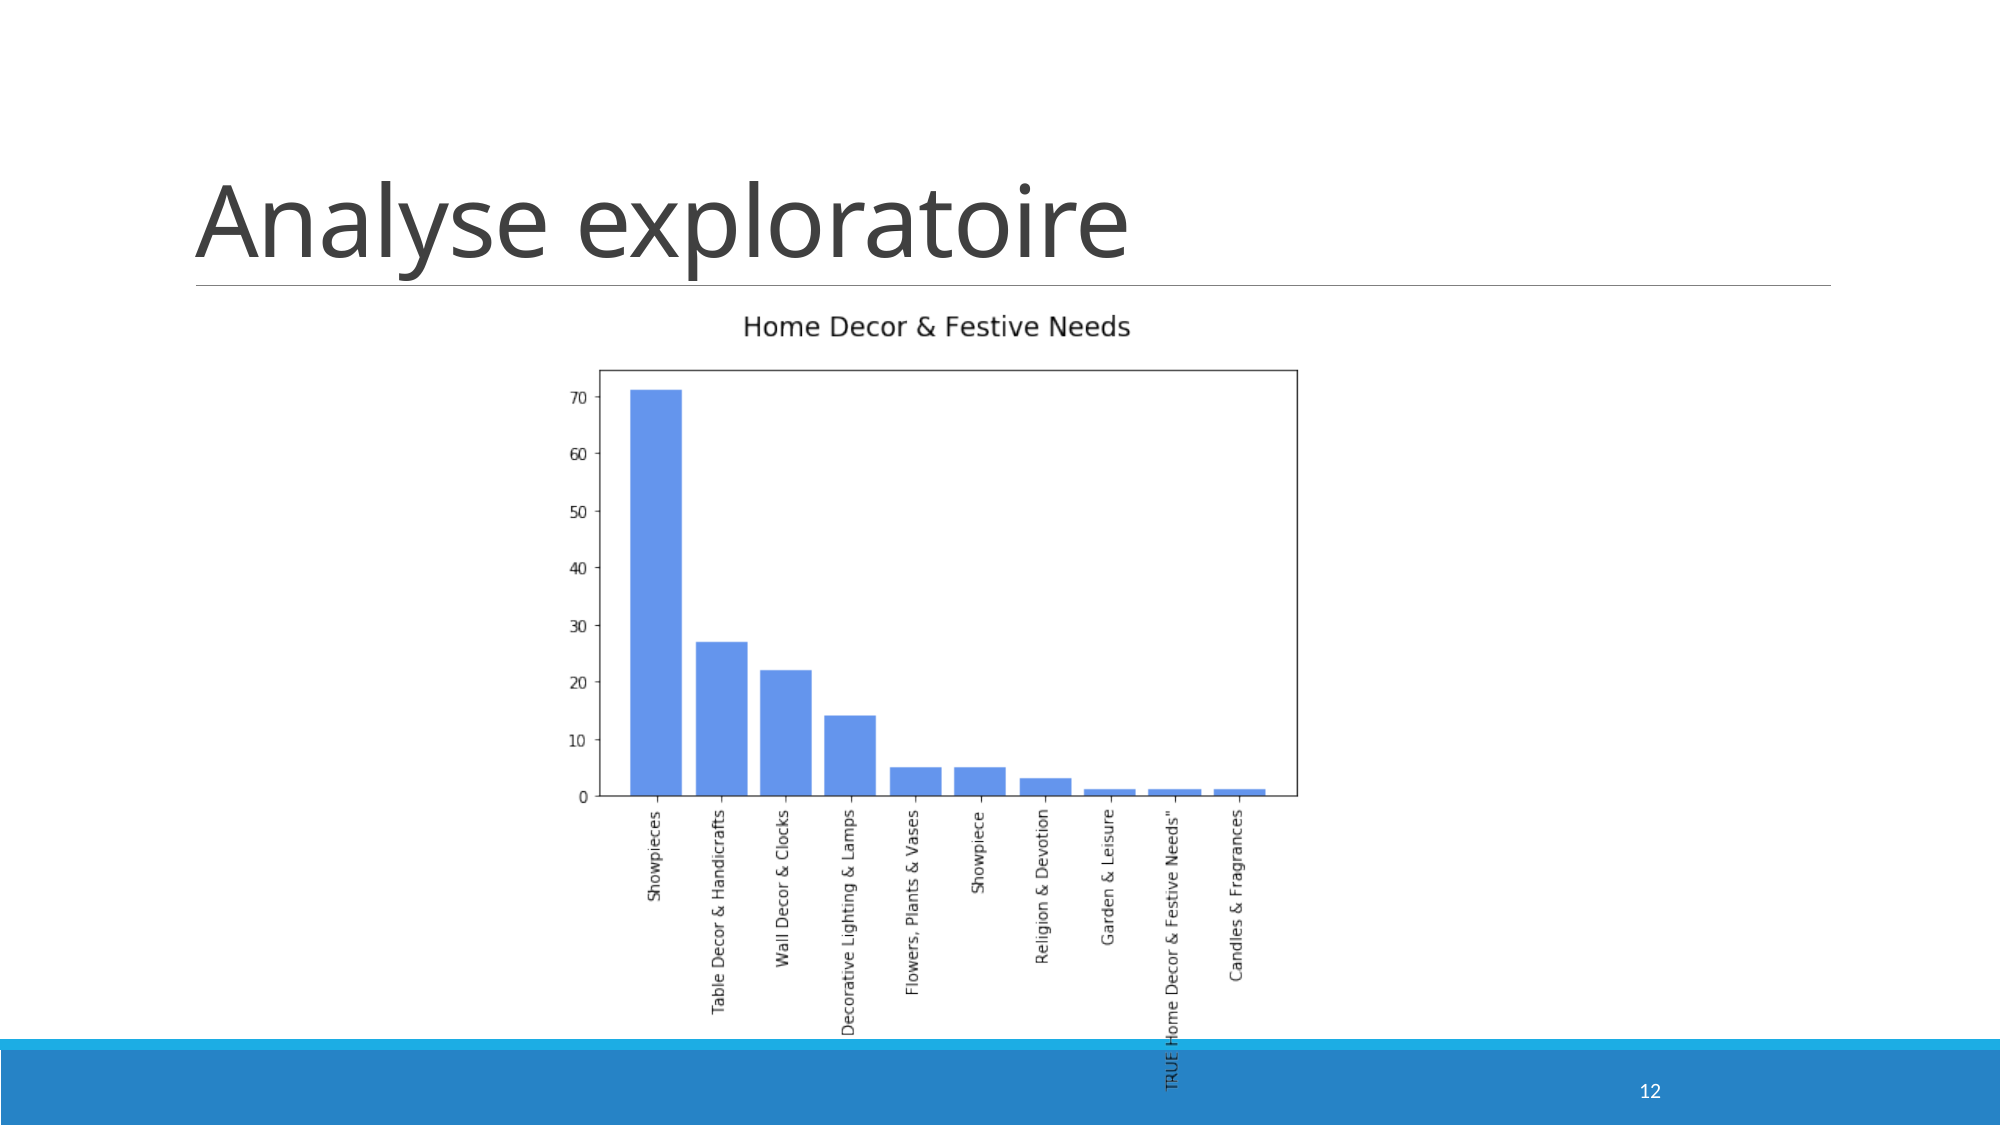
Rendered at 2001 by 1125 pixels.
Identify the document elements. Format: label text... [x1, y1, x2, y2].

title Analyse exploratoire [180, 47, 1831, 286]
picture [557, 304, 1308, 1101]
text_box [1624, 1059, 1840, 1120]
